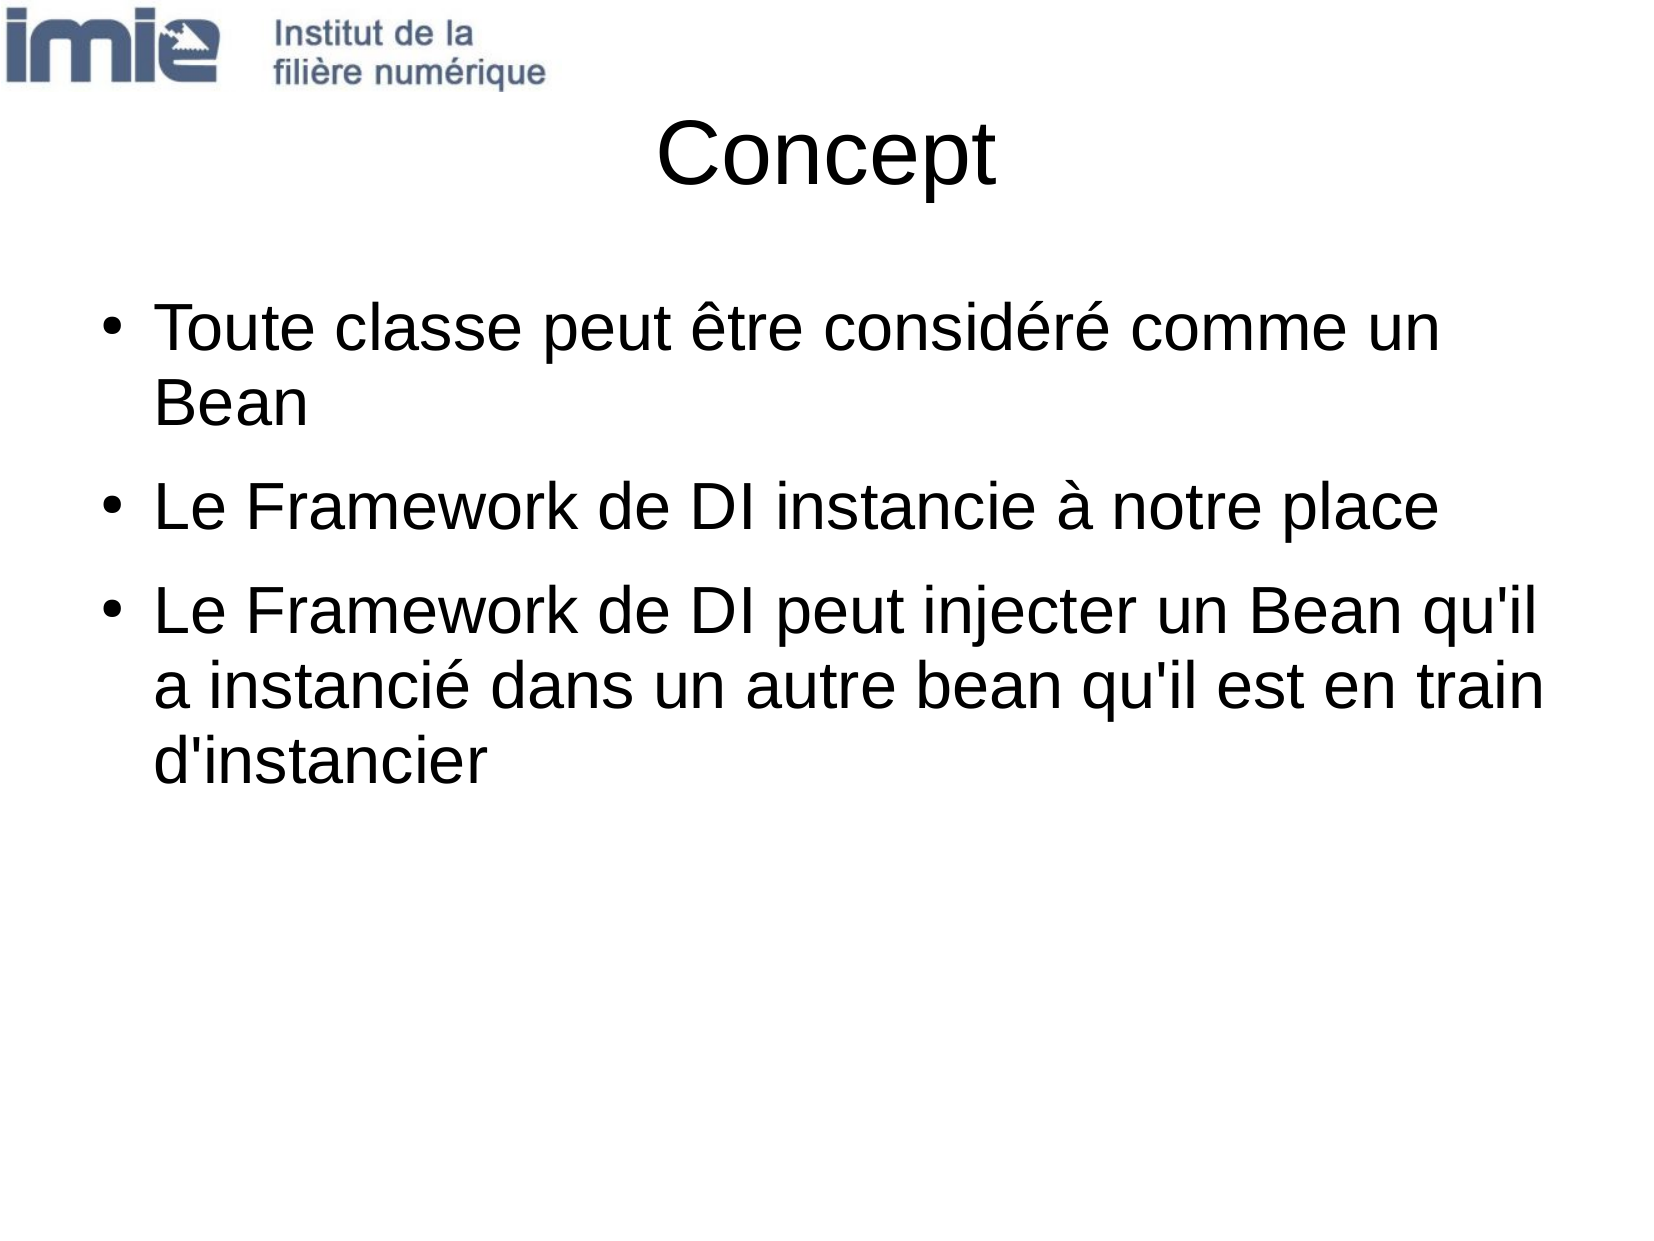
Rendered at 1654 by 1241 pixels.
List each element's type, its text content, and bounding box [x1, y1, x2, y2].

title Concept [82, 49, 1571, 257]
picture [1, 0, 562, 92]
list Toute classe peut être considéré comme un Bean Le Framework de DI instancie à notre place Le Framework de DI peut injecter un Bean qu'il a instancié dans un autre bean qu'il est en train d'instancier [82, 290, 1571, 1010]
